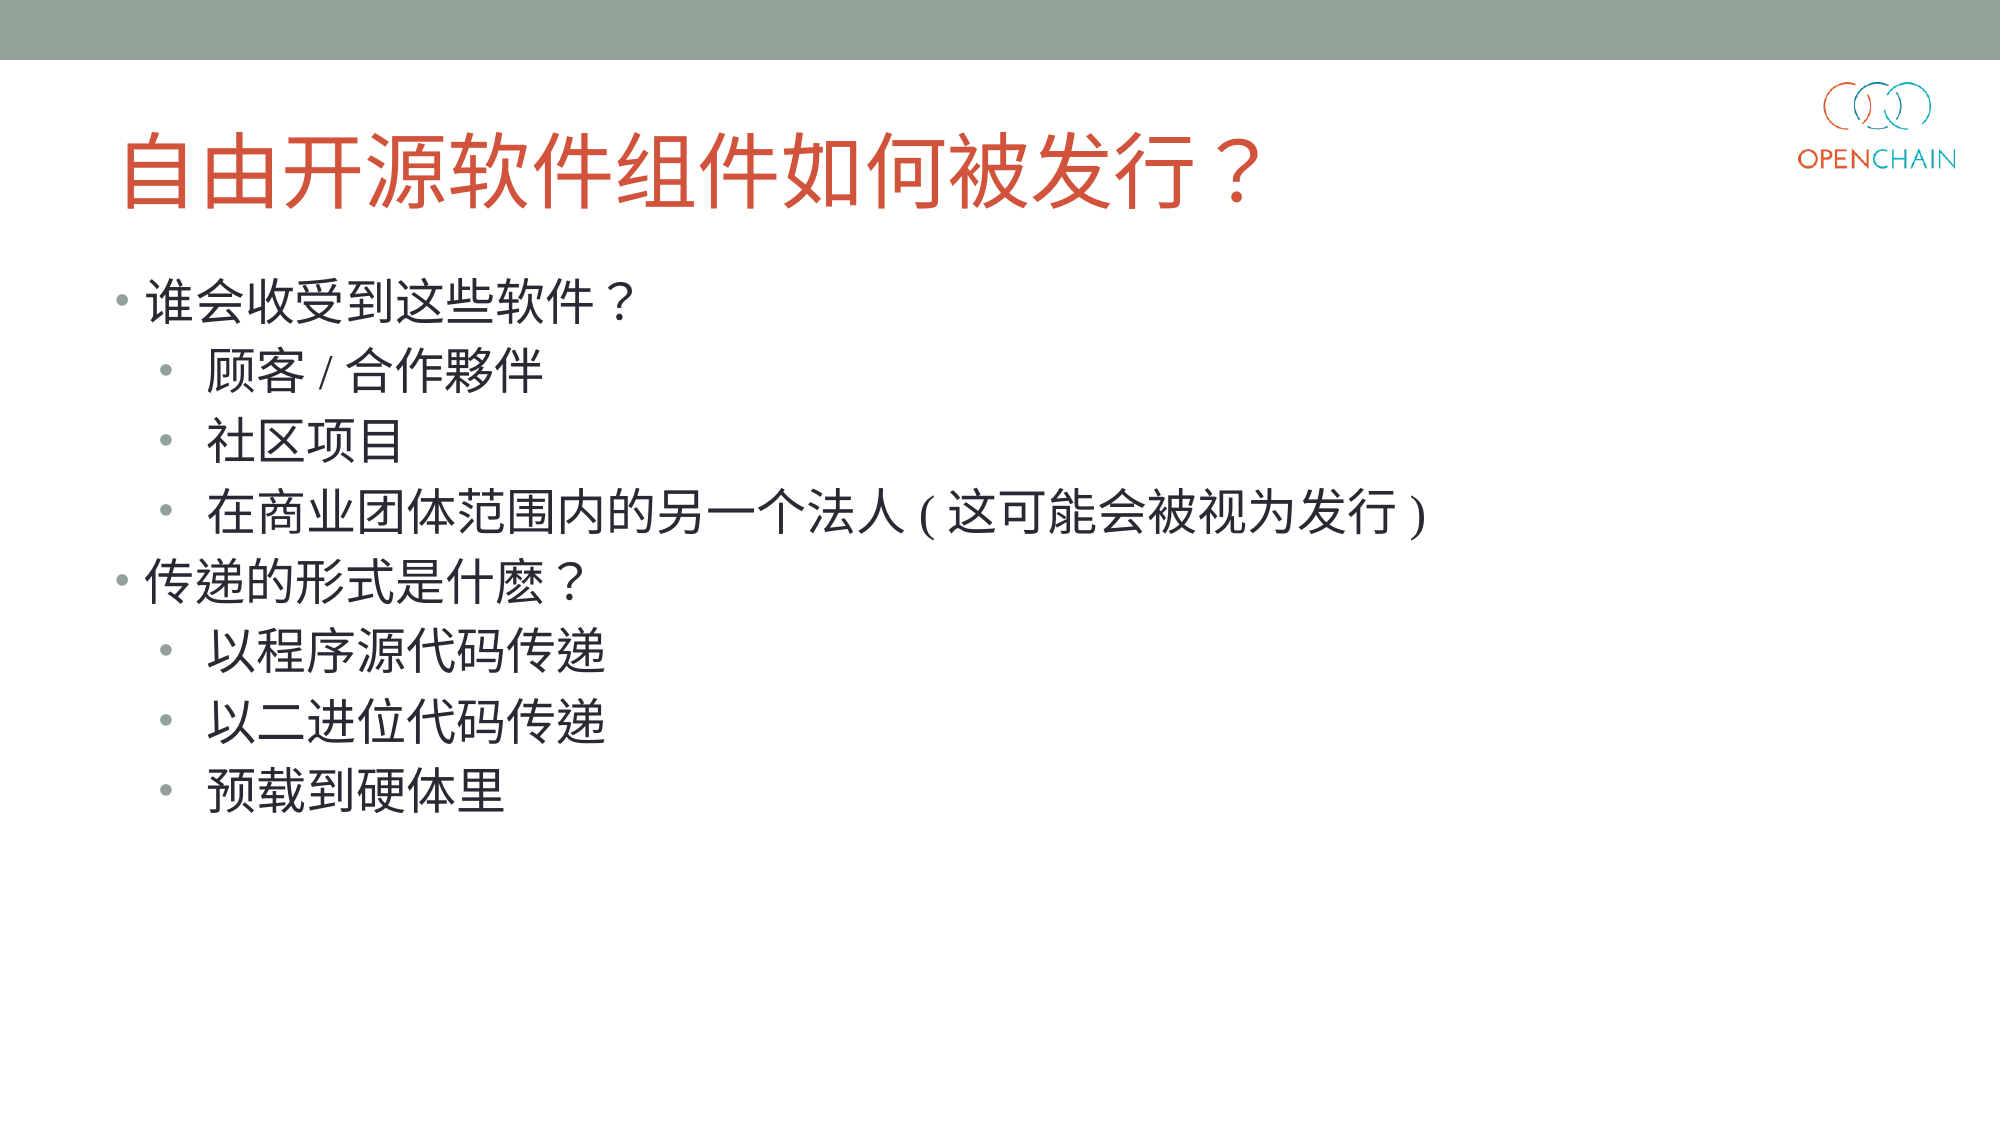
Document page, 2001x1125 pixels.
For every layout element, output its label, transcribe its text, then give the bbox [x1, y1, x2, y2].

picture [1798, 82, 1955, 169]
title 自由开源软件组件如何被发行？ [99, 87, 1900, 250]
list 谁会收受到这些软件？ 顾客/合作夥伴 社区项目 在商业团体范围内的另一个法人(这可能会被视为发行) 传递的形式是什麽？ 以程序源代码传递 以二进位代码传递 预载到硬体里 [99, 262, 1900, 1103]
